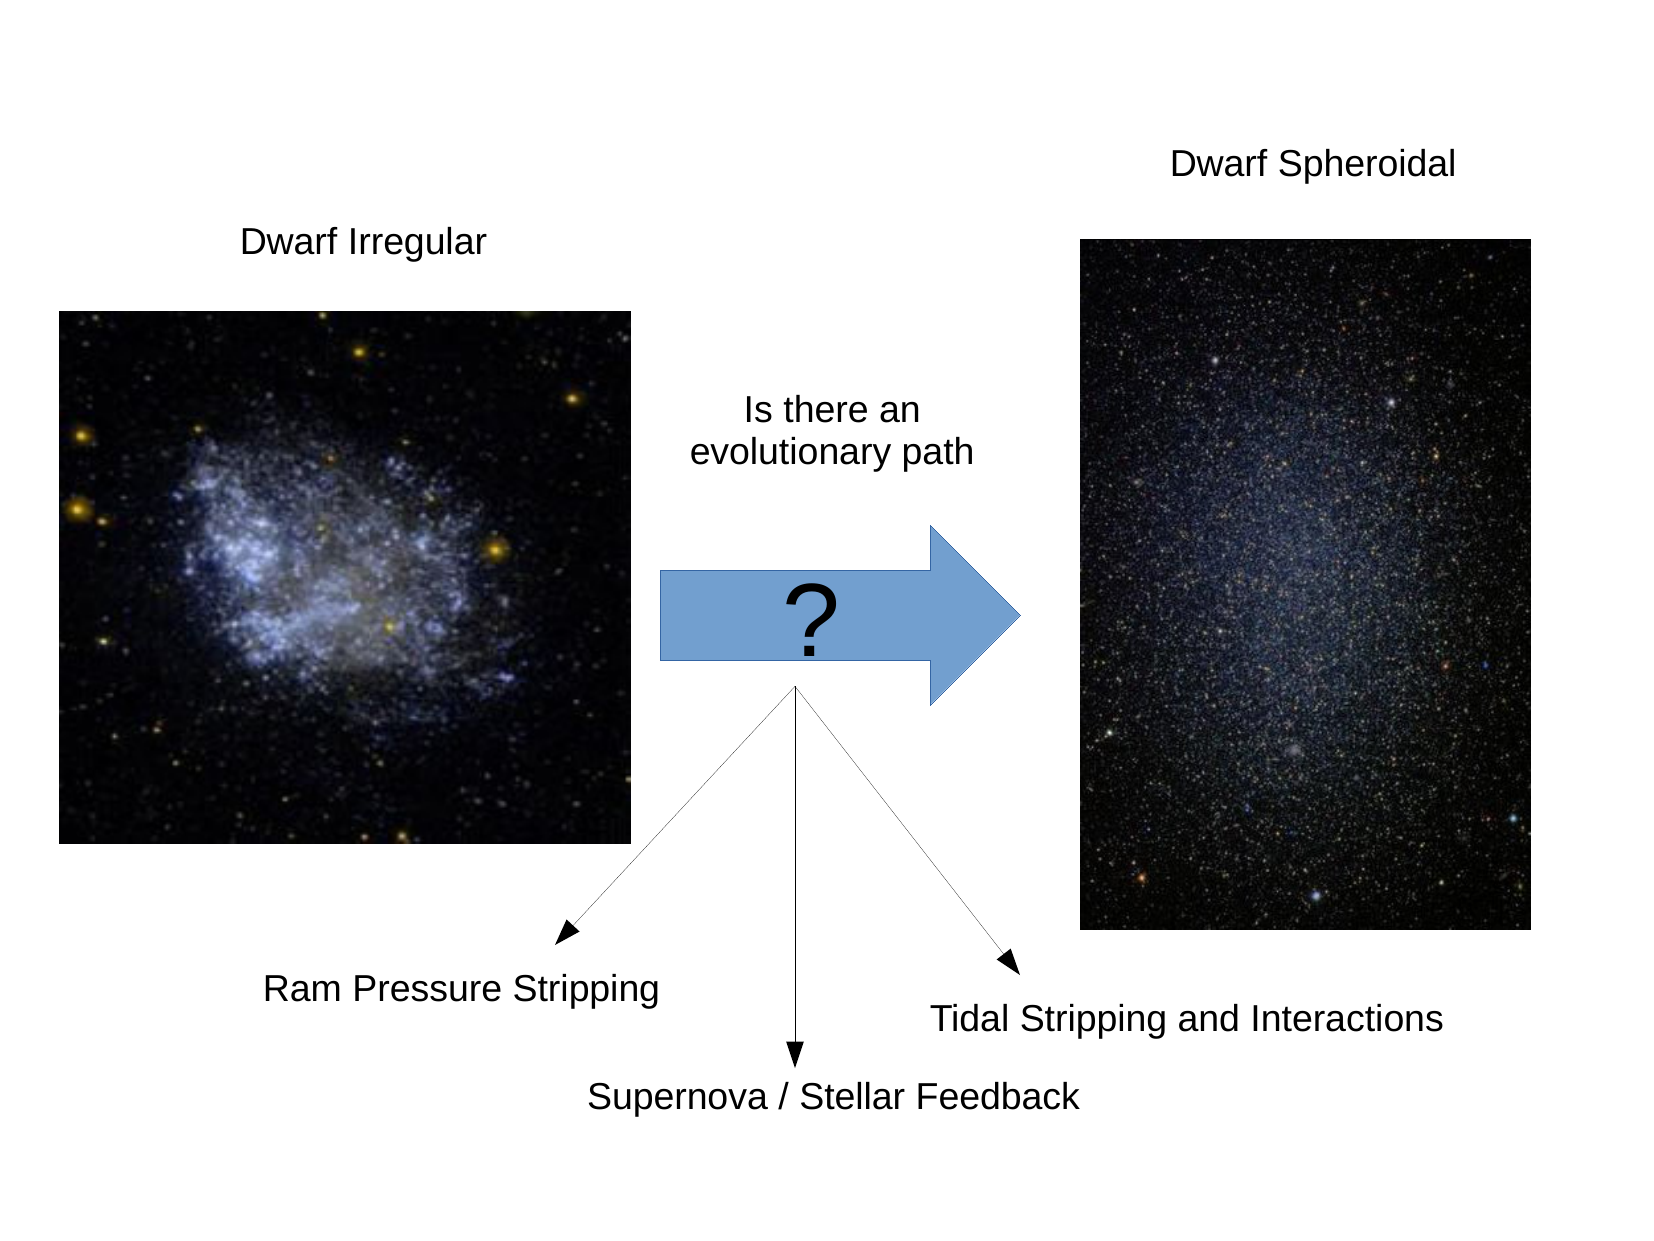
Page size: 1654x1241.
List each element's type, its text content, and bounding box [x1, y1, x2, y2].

text_box Ram Pressure Stripping [248, 960, 676, 1017]
text_box Supernova / Stellar Feedback [572, 1068, 1096, 1126]
text_box [660, 570, 767, 661]
text_box Dwarf Spheroidal [1155, 135, 1472, 192]
text_box [856, 525, 1021, 706]
picture [1080, 239, 1531, 931]
text_box ? [767, 555, 856, 687]
picture [59, 311, 631, 844]
text_box Tidal Stripping and Interactions [915, 990, 1459, 1047]
text_box Is there an evolutionary path [675, 381, 990, 481]
text_box Dwarf Irregular [225, 213, 503, 271]
